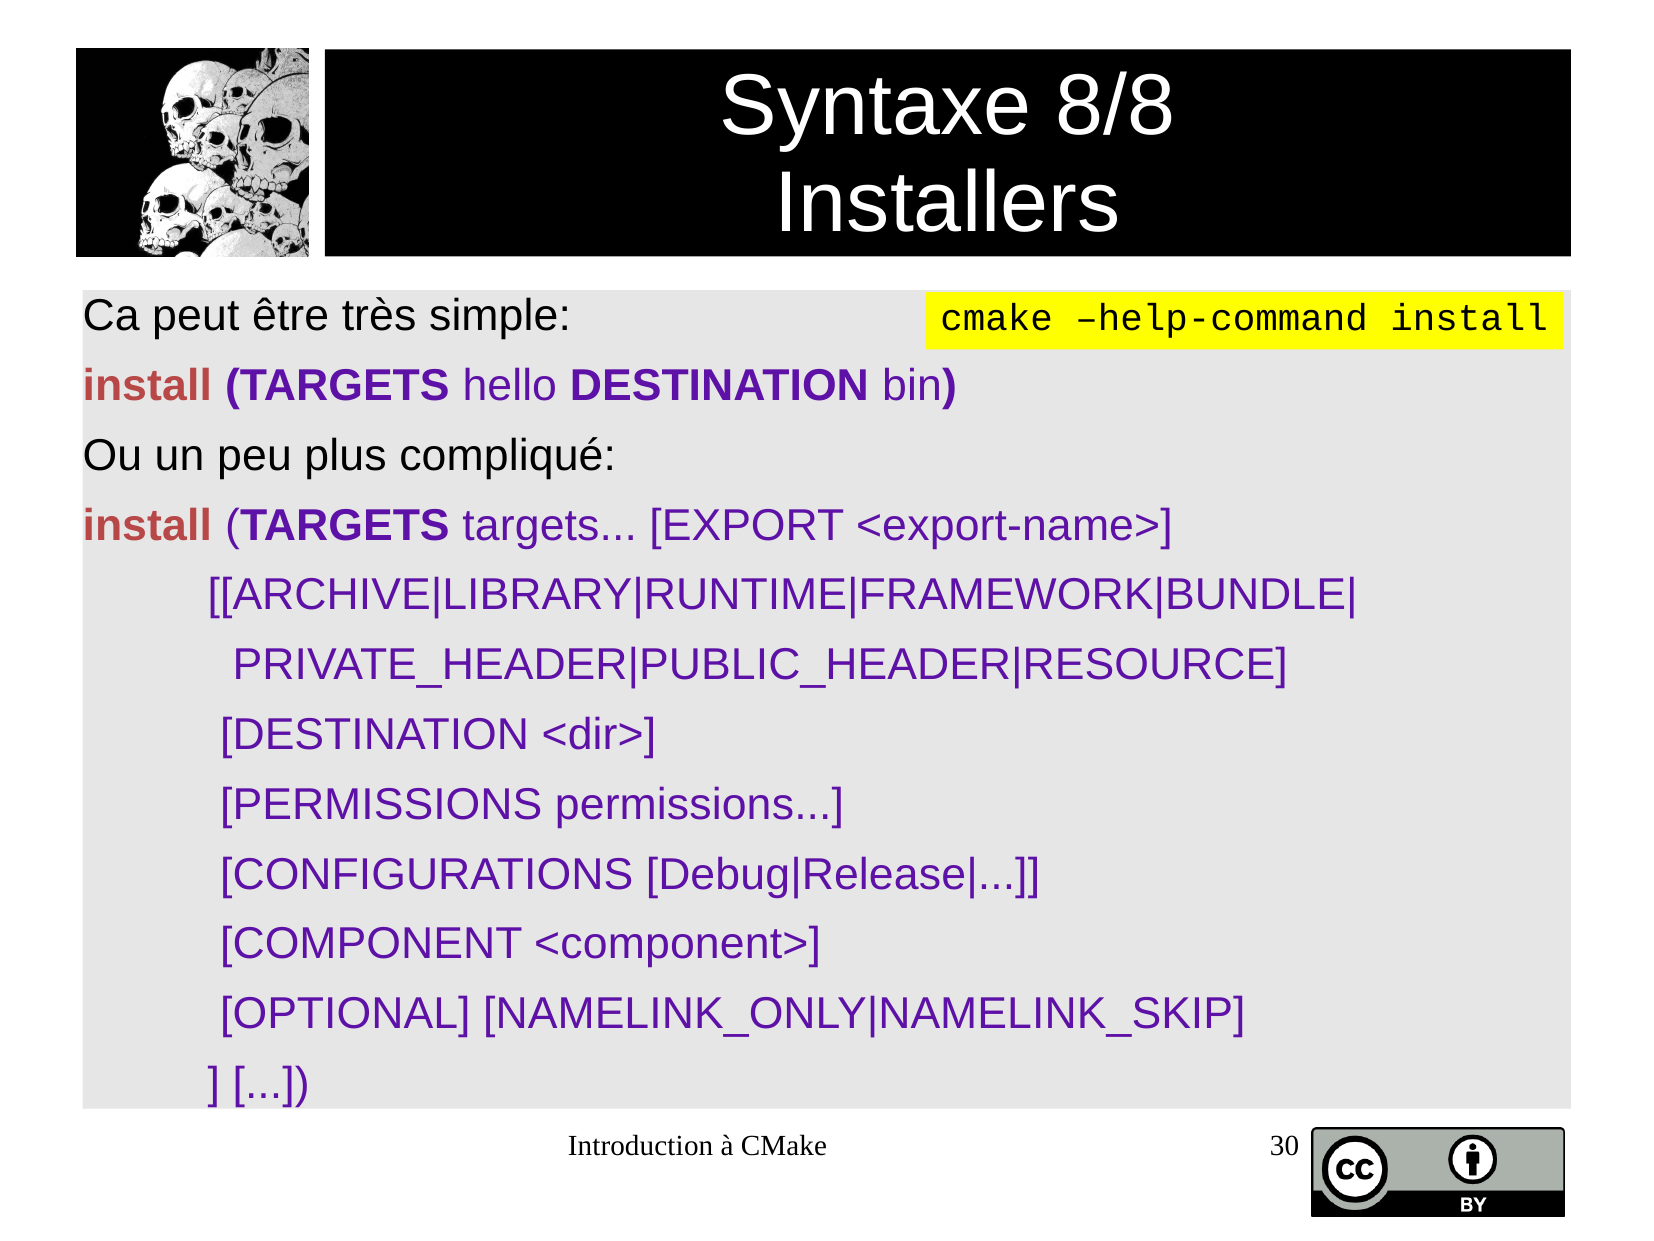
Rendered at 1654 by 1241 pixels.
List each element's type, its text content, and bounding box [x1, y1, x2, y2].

picture [76, 48, 309, 257]
title Syntaxe 8/8 Installers [324, 49, 1571, 257]
list Ca peut être très simple: install (TARGETS hello DESTINATION bin) Ou un peu plus compliqué: install (TARGETS targets... [EXPORT <export-name>] [[ARCHIVE|LIBRARY|RUNTIME|FRAMEWORK|BUNDLE| PRIVATE_HEADER|PUBLIC_HEADER|RESOURCE] [DESTINATION <dir>] [PERMISSIONS permissions...] [CONFIGURATIONS [Debug|Release|...]] [COMPONENT <component>] [OPTIONAL] [NAMELINK_ONLY|NAMELINK_SKIP] ] [...]) [82, 290, 1571, 1109]
picture [1311, 1127, 1565, 1217]
text_box cmake –help-command install [925, 292, 1564, 350]
